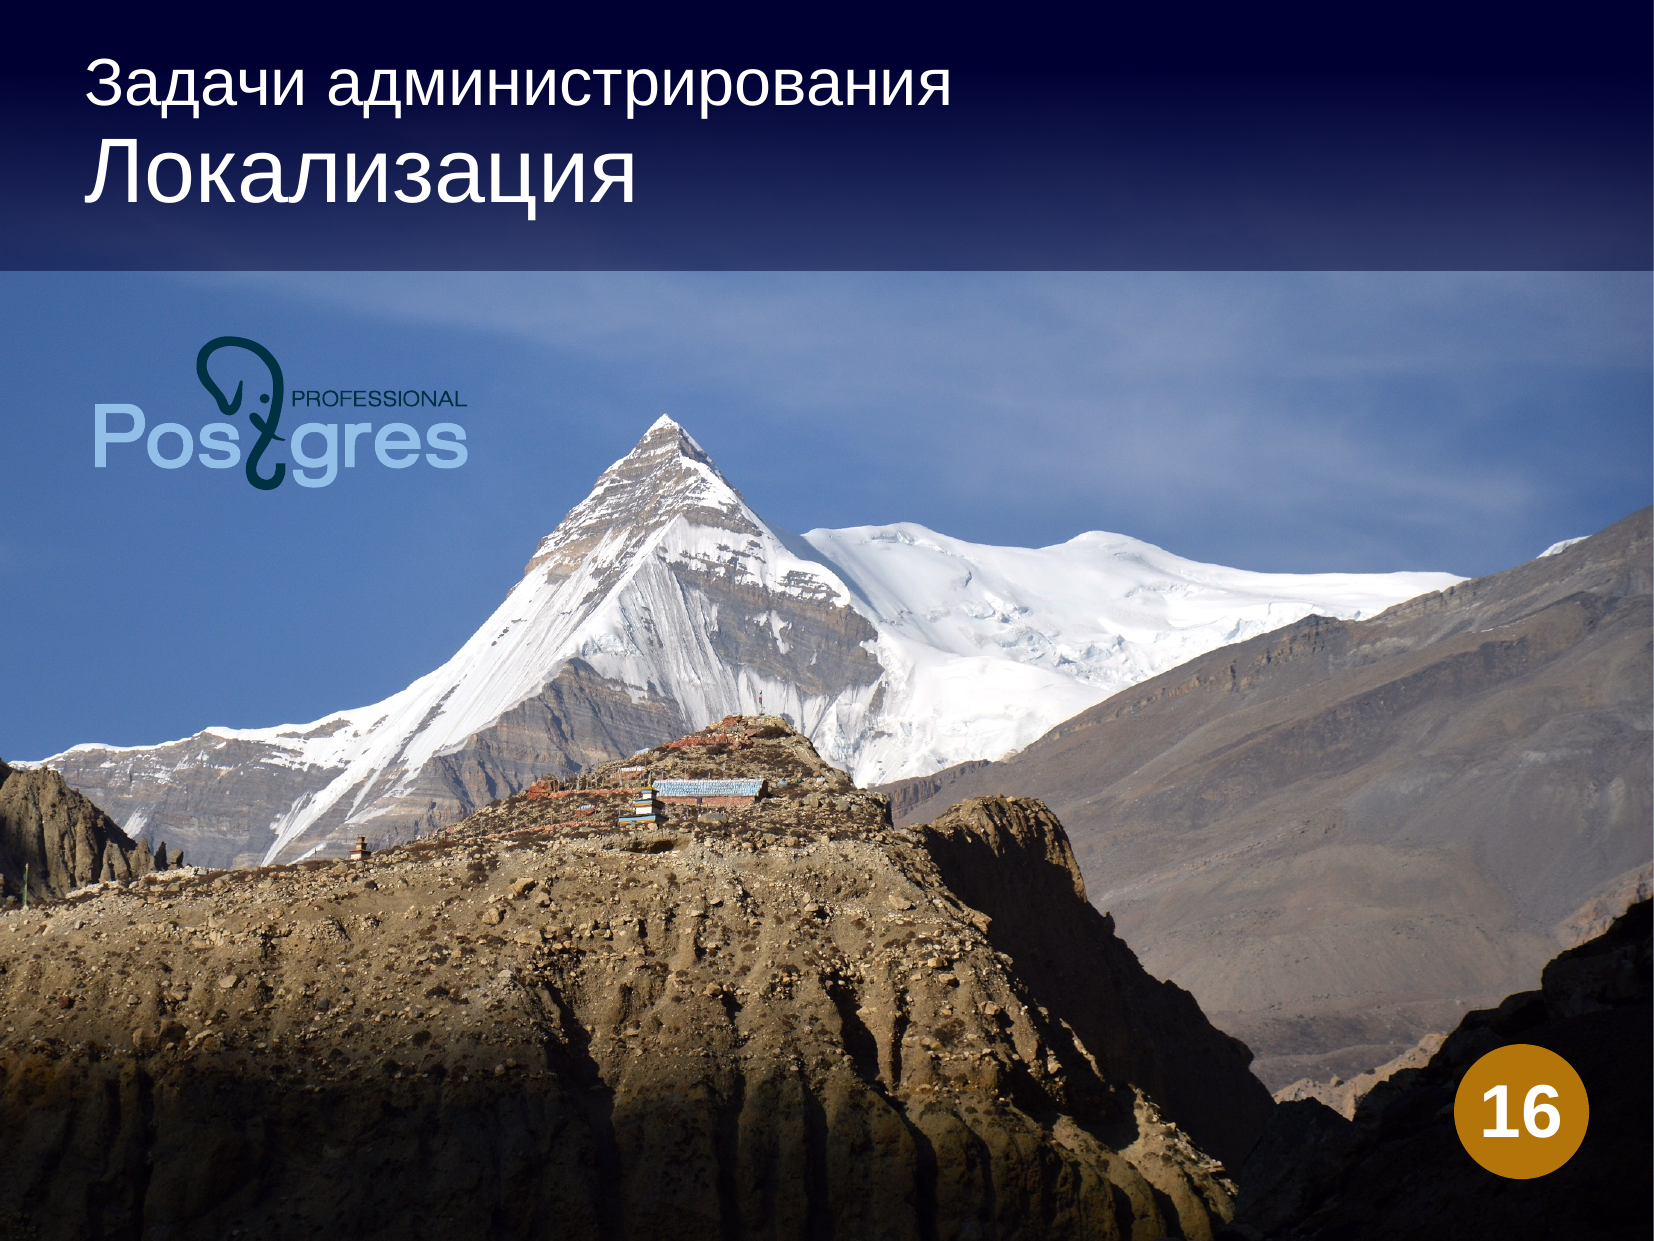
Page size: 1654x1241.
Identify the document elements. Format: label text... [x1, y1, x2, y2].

text_box 16 [1454, 1044, 1590, 1180]
title Задачи администрирования Локализация [84, 44, 1636, 251]
picture [0, 271, 1654, 1241]
